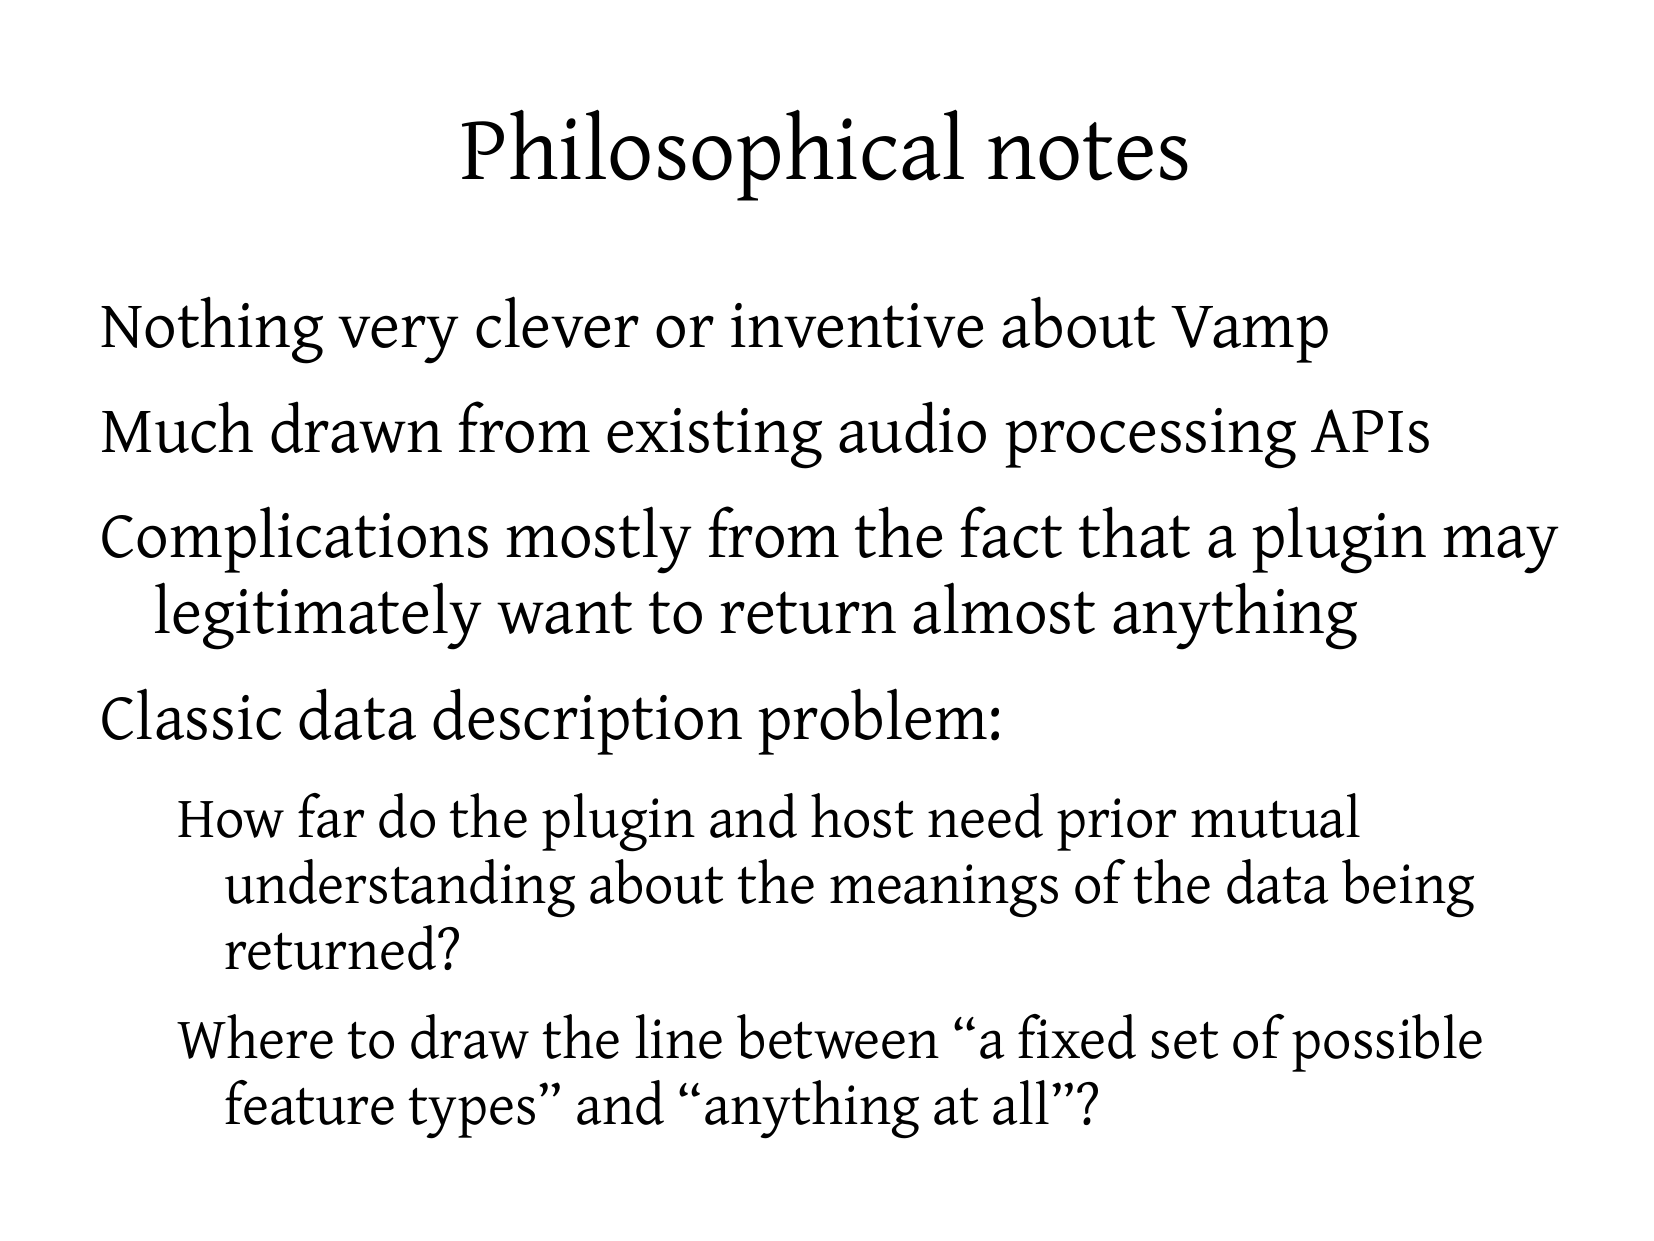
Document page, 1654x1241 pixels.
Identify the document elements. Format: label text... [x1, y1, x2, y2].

list Nothing very clever or inventive about Vamp Much drawn from existing audio processing APIs Complications mostly from the fact that a plugin may legitimately want to return almost anything Classic data description problem: How far do the plugin and host need prior mutual understanding about the meanings of the data being returned? Where to draw the line between “a fixed set of possible feature types” and “anything at all”? [82, 290, 1571, 1139]
title Philosophical notes [82, 56, 1571, 250]
